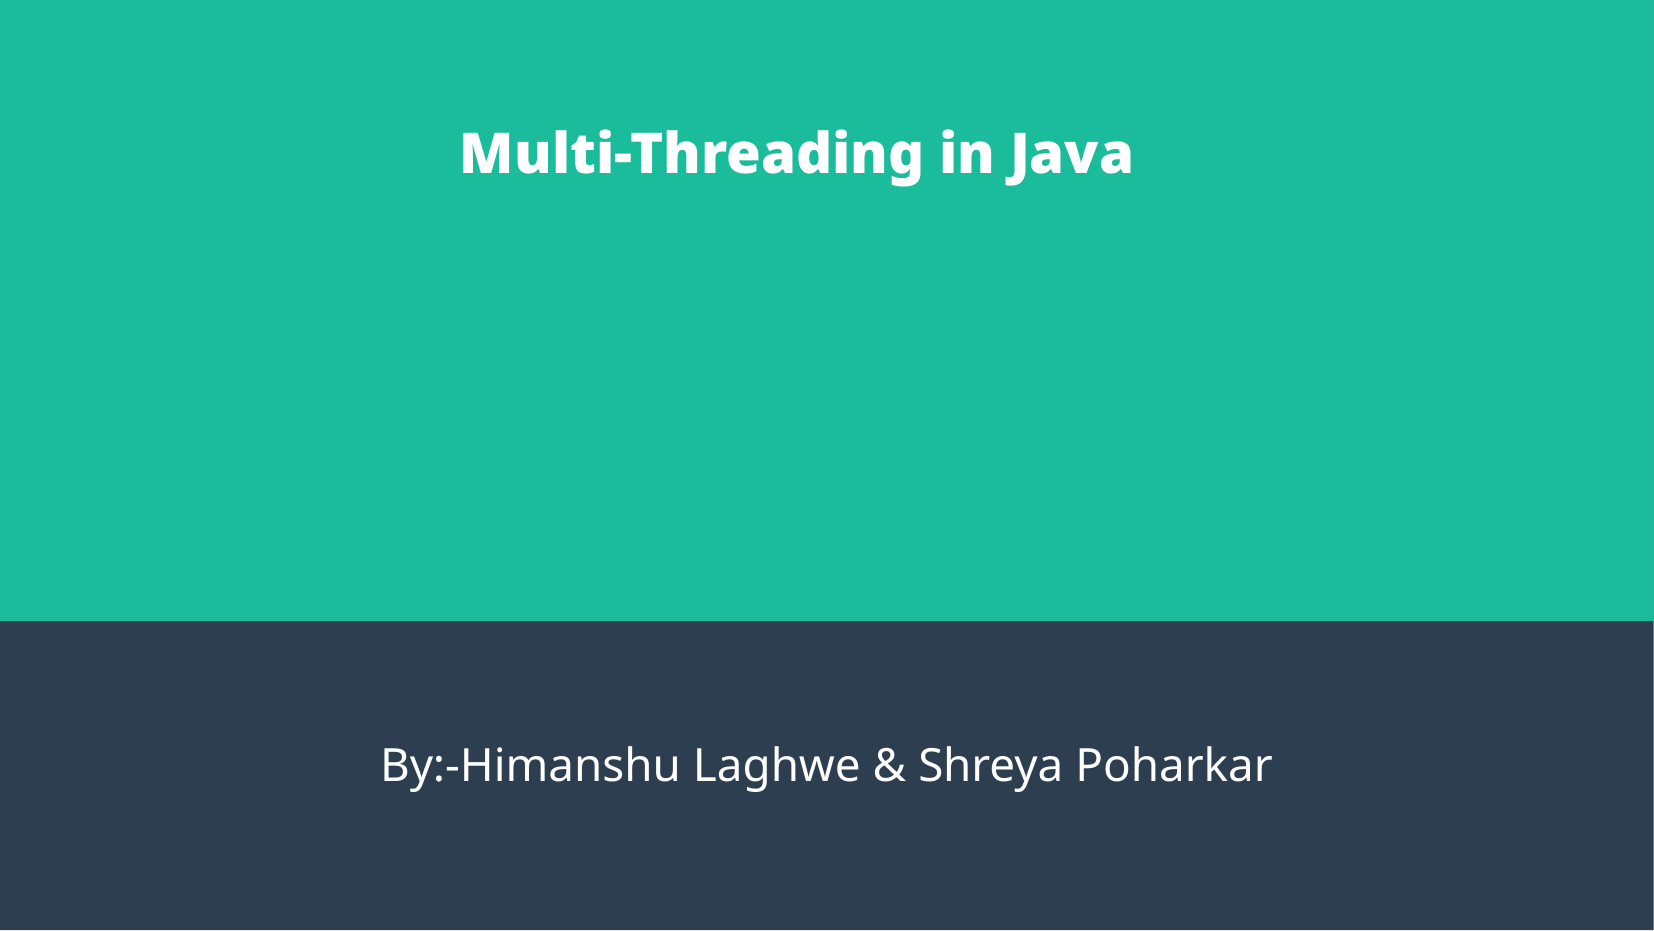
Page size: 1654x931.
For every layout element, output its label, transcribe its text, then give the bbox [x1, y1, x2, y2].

subtitle By:-Himanshu Laghwe & Shreya Poharkar [59, 642, 1595, 886]
title Multi-Threading in Java [29, 59, 1565, 207]
